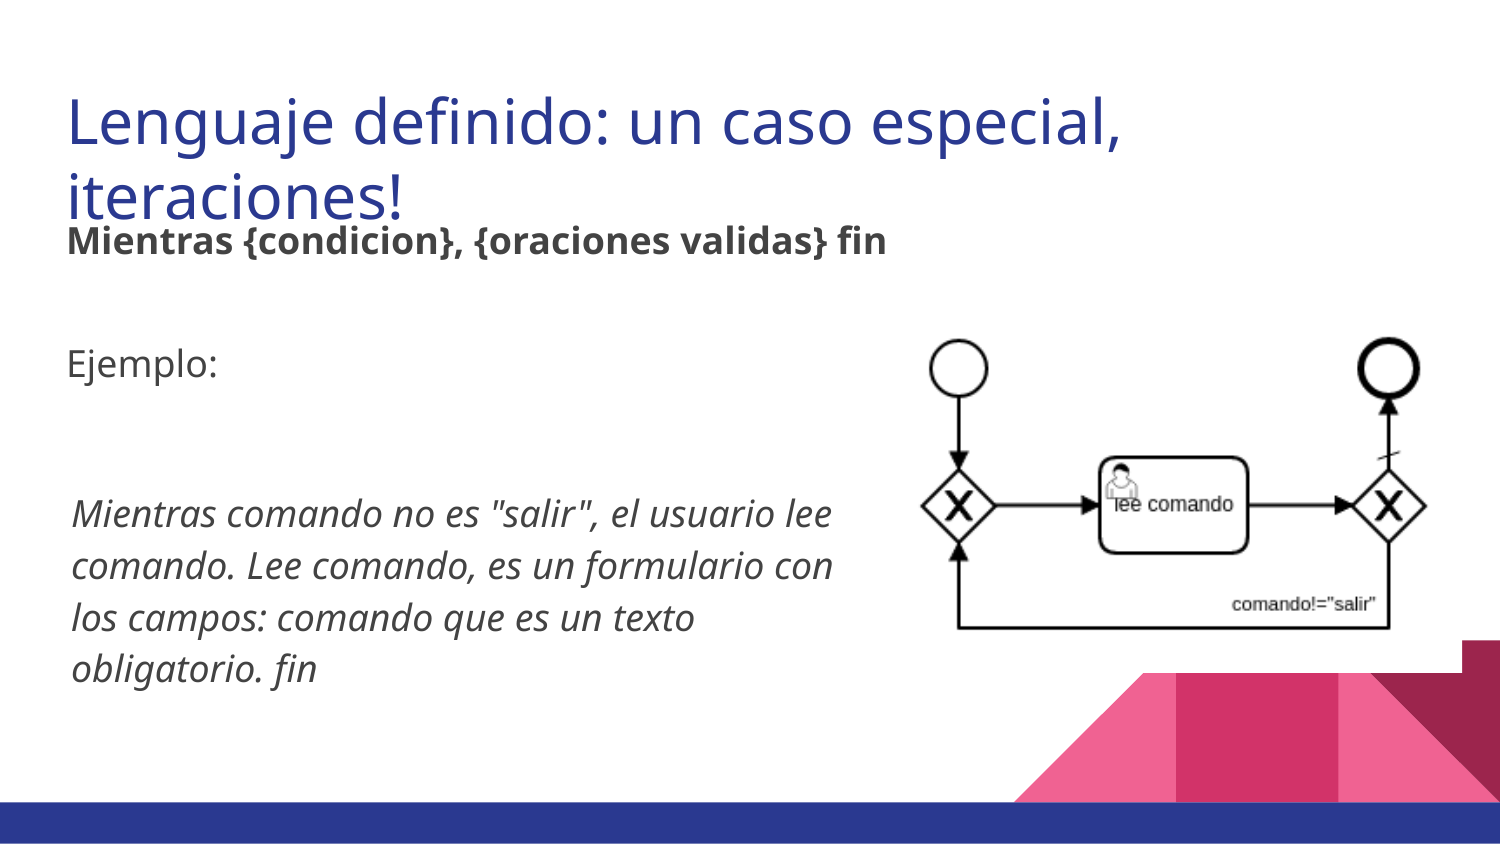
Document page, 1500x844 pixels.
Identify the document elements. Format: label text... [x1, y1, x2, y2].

picture [902, 322, 1463, 673]
title Lenguaje definido: un caso especial, iteraciones! [51, 67, 1449, 167]
text_box Mientras comando no es "salir", el usuario lee comando. Lee comando, es un formulario con los campos: comando que es un texto obligatorio. fin [56, 424, 857, 750]
list Mientras {condicion}, {oraciones validas} fin Ejemplo: [51, 201, 1449, 750]
